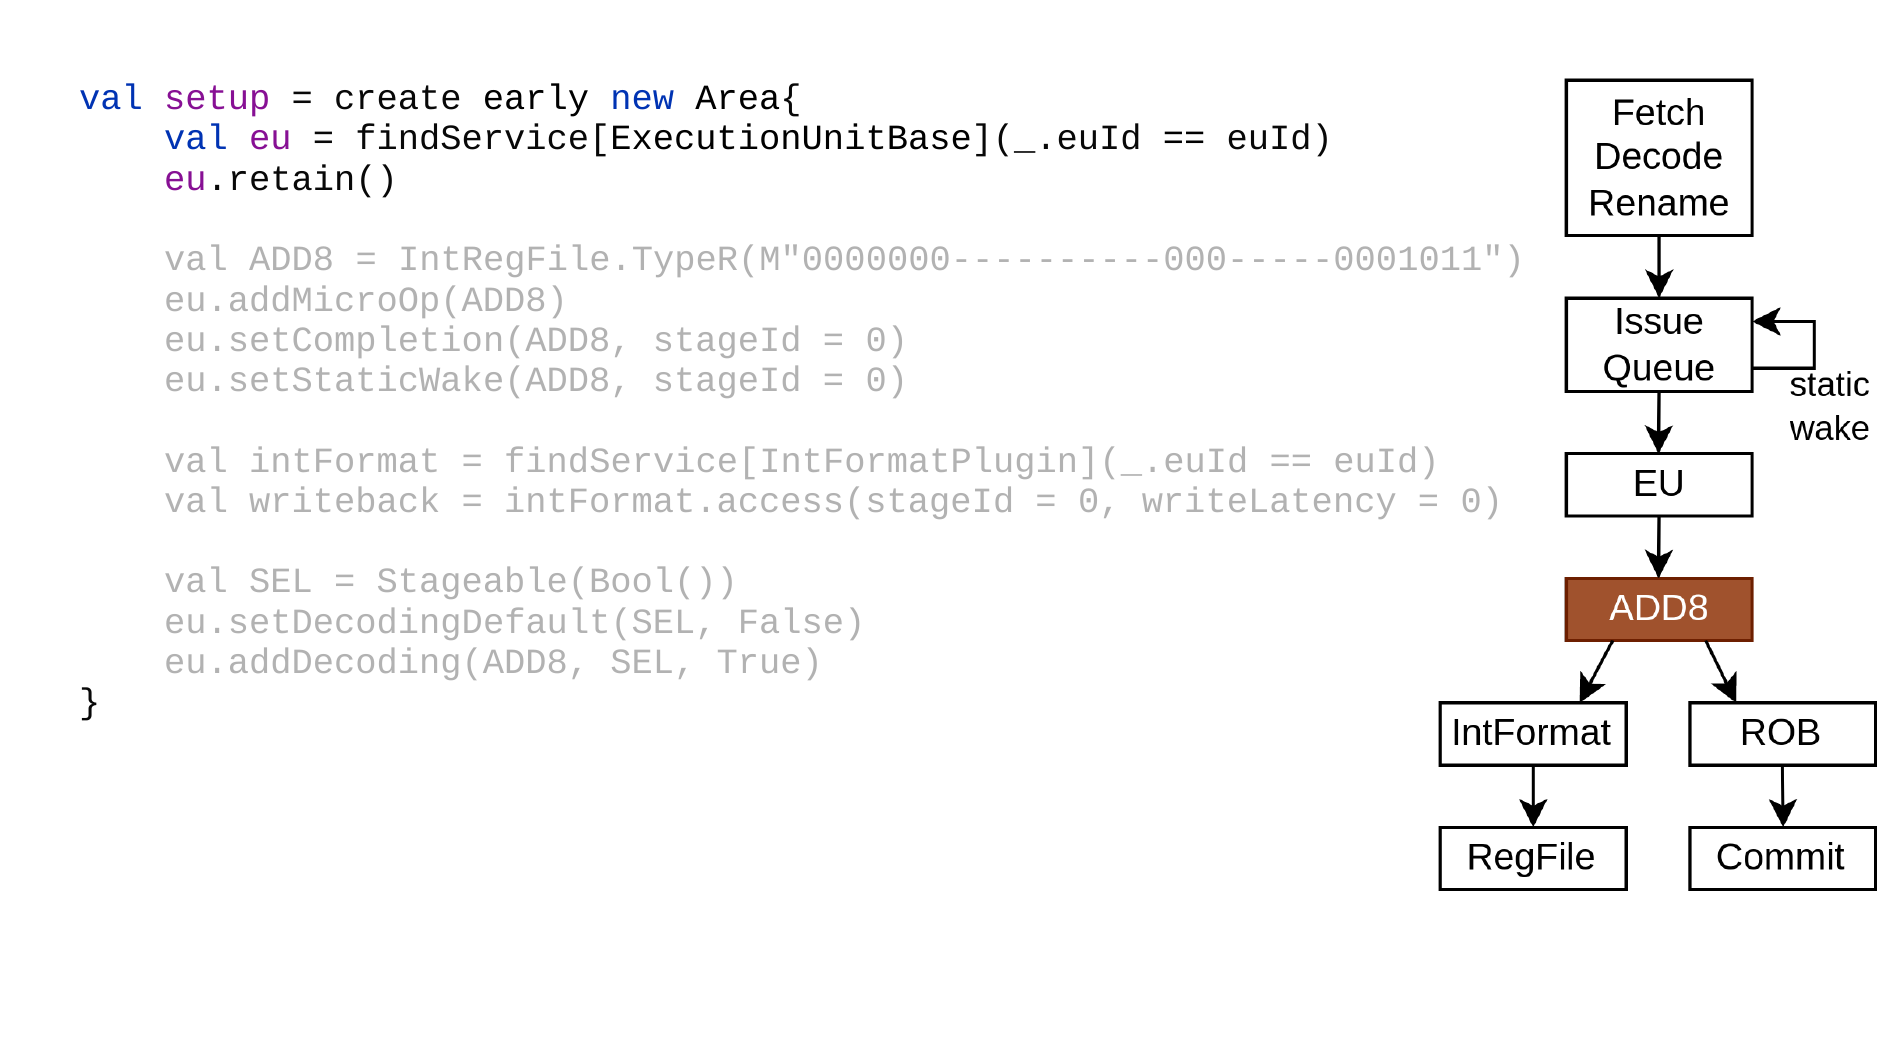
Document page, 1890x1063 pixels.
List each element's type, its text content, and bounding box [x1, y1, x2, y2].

text_box val setup = create early new Area{ val eu = findService[ExecutionUnitBase](_.euId == euId) eu.retain() val ADD8 = IntRegFile.TypeR(M"0000000----------000-----0001011") eu.addMicroOp(ADD8) eu.setCompletion(ADD8, stageId = 0) eu.setStaticWake(ADD8, stageId = 0) val intFormat = findService[IntFormatPlugin](_.euId == euId) val writeback = intFormat.access(stageId = 0, writeLatency = 0) val SEL = Stageable(Bool()) eu.setDecodingDefault(SEL, False) eu.addDecoding(ADD8, SEL, True) } [21, 32, 1878, 792]
picture [1406, 47, 1890, 922]
